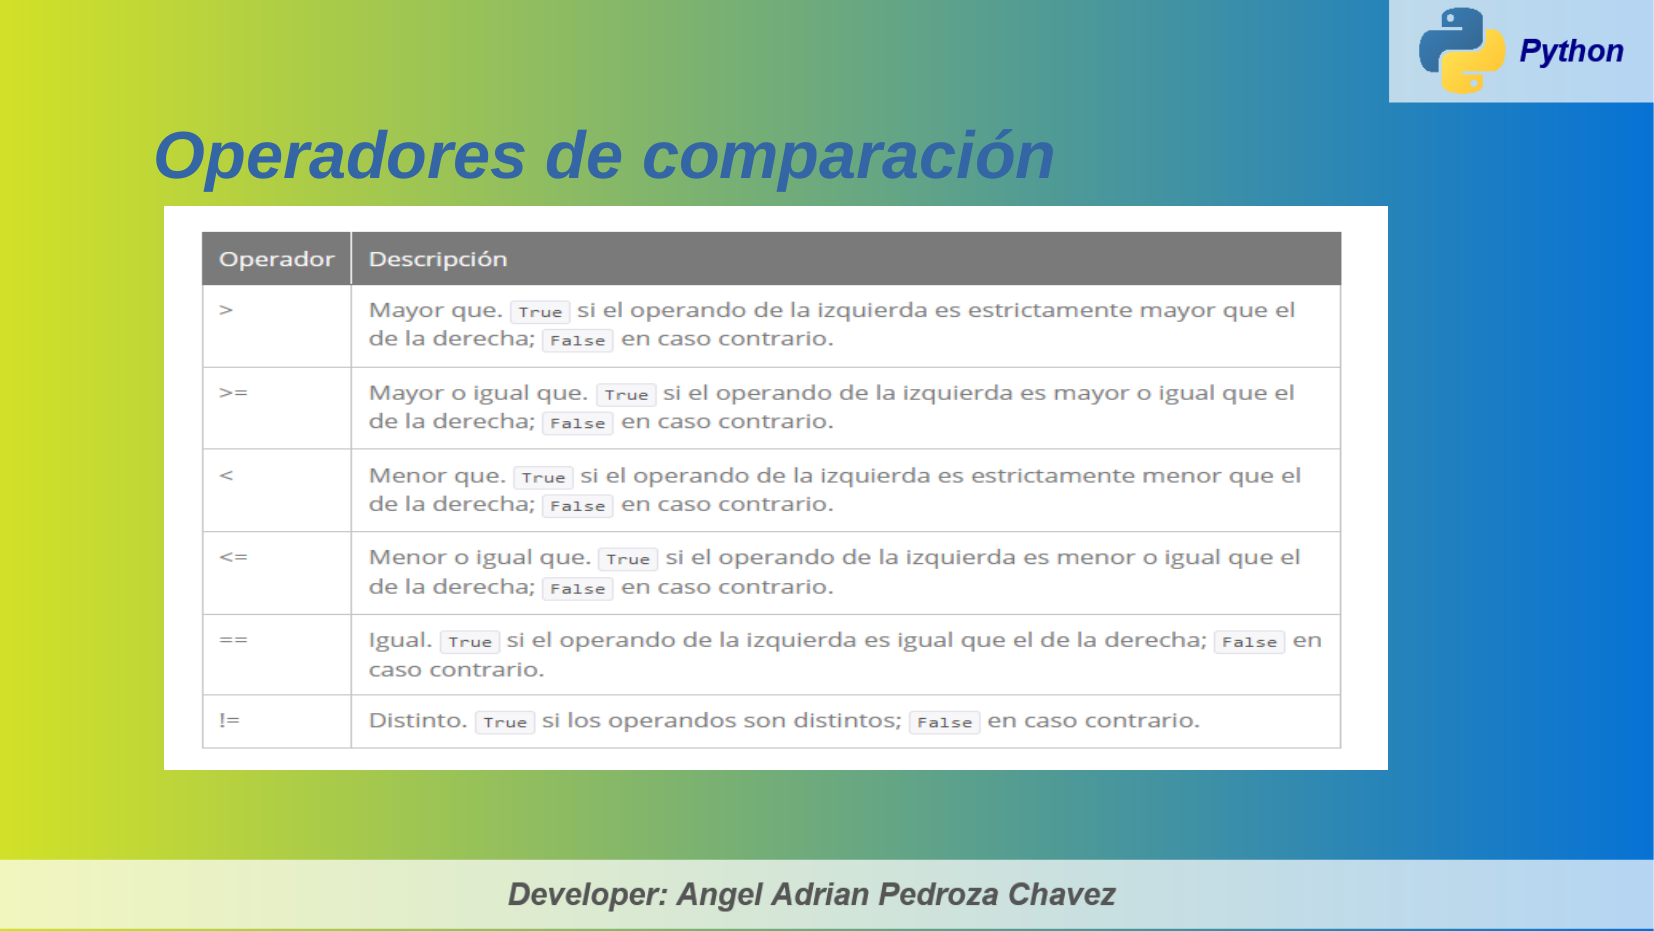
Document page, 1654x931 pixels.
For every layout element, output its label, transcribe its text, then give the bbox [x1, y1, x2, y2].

list Operadores de comparación [82, 118, 1571, 827]
picture [0, 0, 1654, 931]
